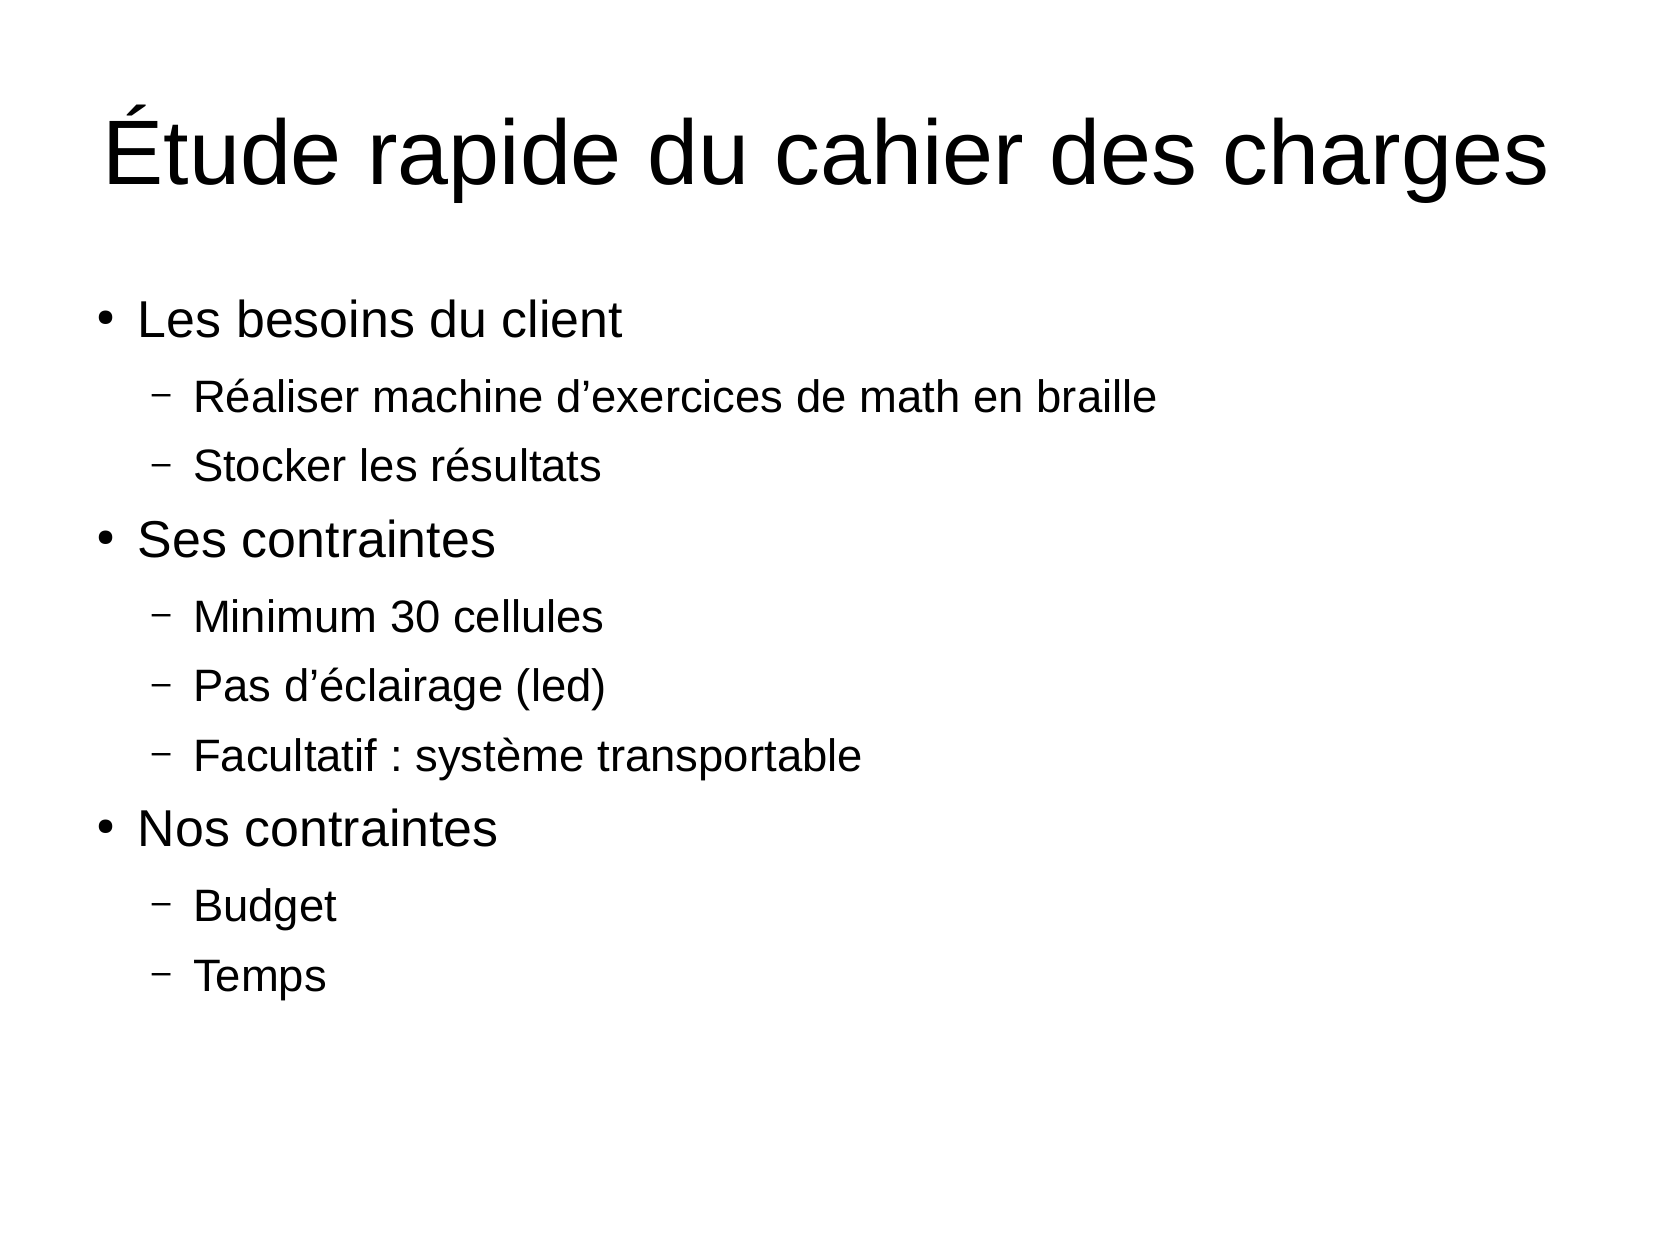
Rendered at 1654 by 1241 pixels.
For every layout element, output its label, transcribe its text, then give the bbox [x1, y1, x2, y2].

title Étude rapide du cahier des charges [82, 49, 1571, 257]
list Les besoins du client Réaliser machine d’exercices de math en braille Stocker les résultats Ses contraintes Minimum 30 cellules Pas d’éclairage (led) Facultatif : système transportable Nos contraintes Budget Temps [82, 290, 1571, 1010]
